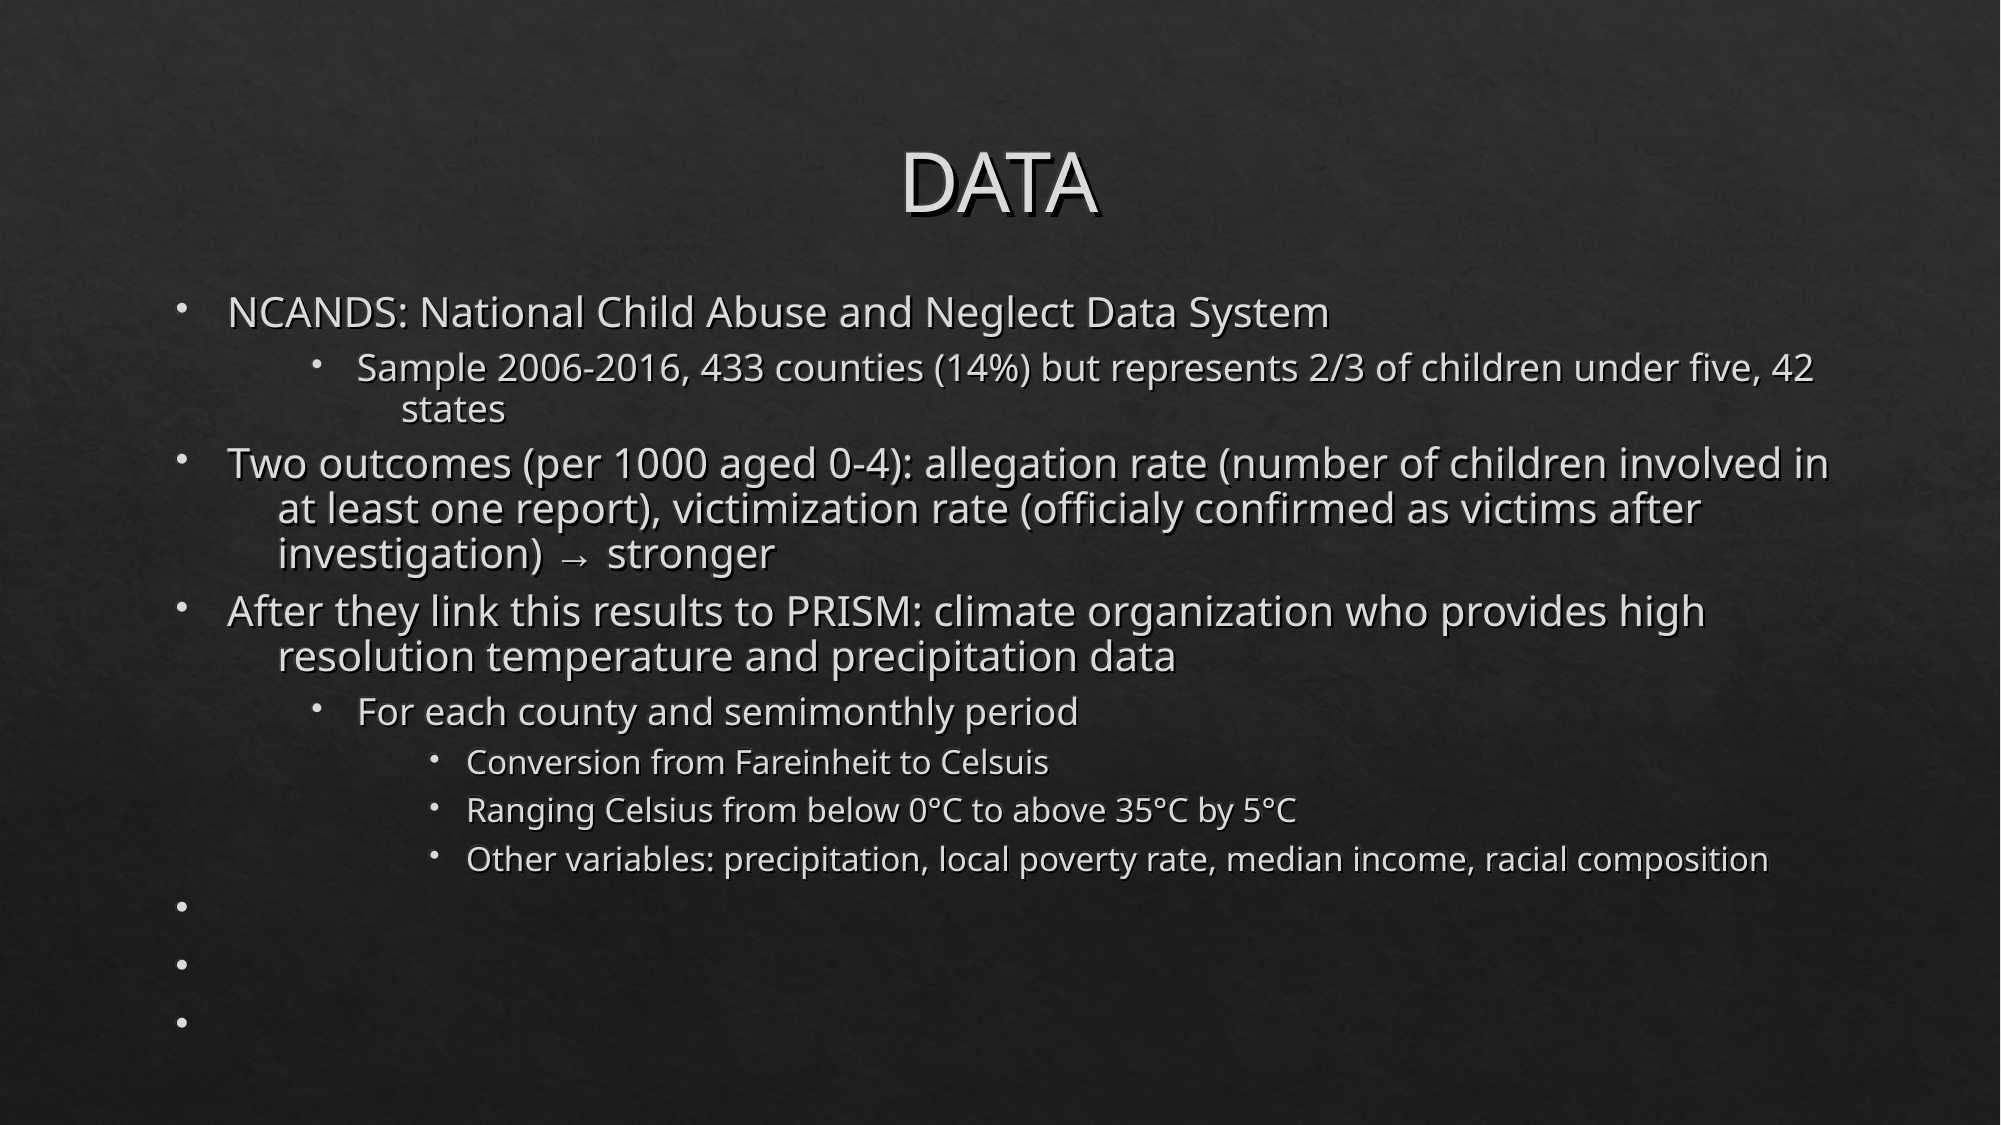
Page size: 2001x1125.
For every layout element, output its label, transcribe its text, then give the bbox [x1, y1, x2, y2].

list NCANDS: National Child Abuse and Neglect Data System Sample 2006-2016, 433 counties (14%) but represents 2/3 of children under five, 42 states Two outcomes (per 1000 aged 0-4): allegation rate (number of children involved in at least one report), victimization rate (officialy confirmed as victims after investigation) → stronger After they link this results to PRISM: climate organization who provides high resolution temperature and precipitation data For each county and semimonthly period Conversion from Fareinheit to Celsuis Ranging Celsius from below 0°C to above 35°C by 5°C Other variables: precipitation, local poverty rate, median income, racial composition [149, 284, 1849, 950]
title DATA [149, 99, 1849, 260]
